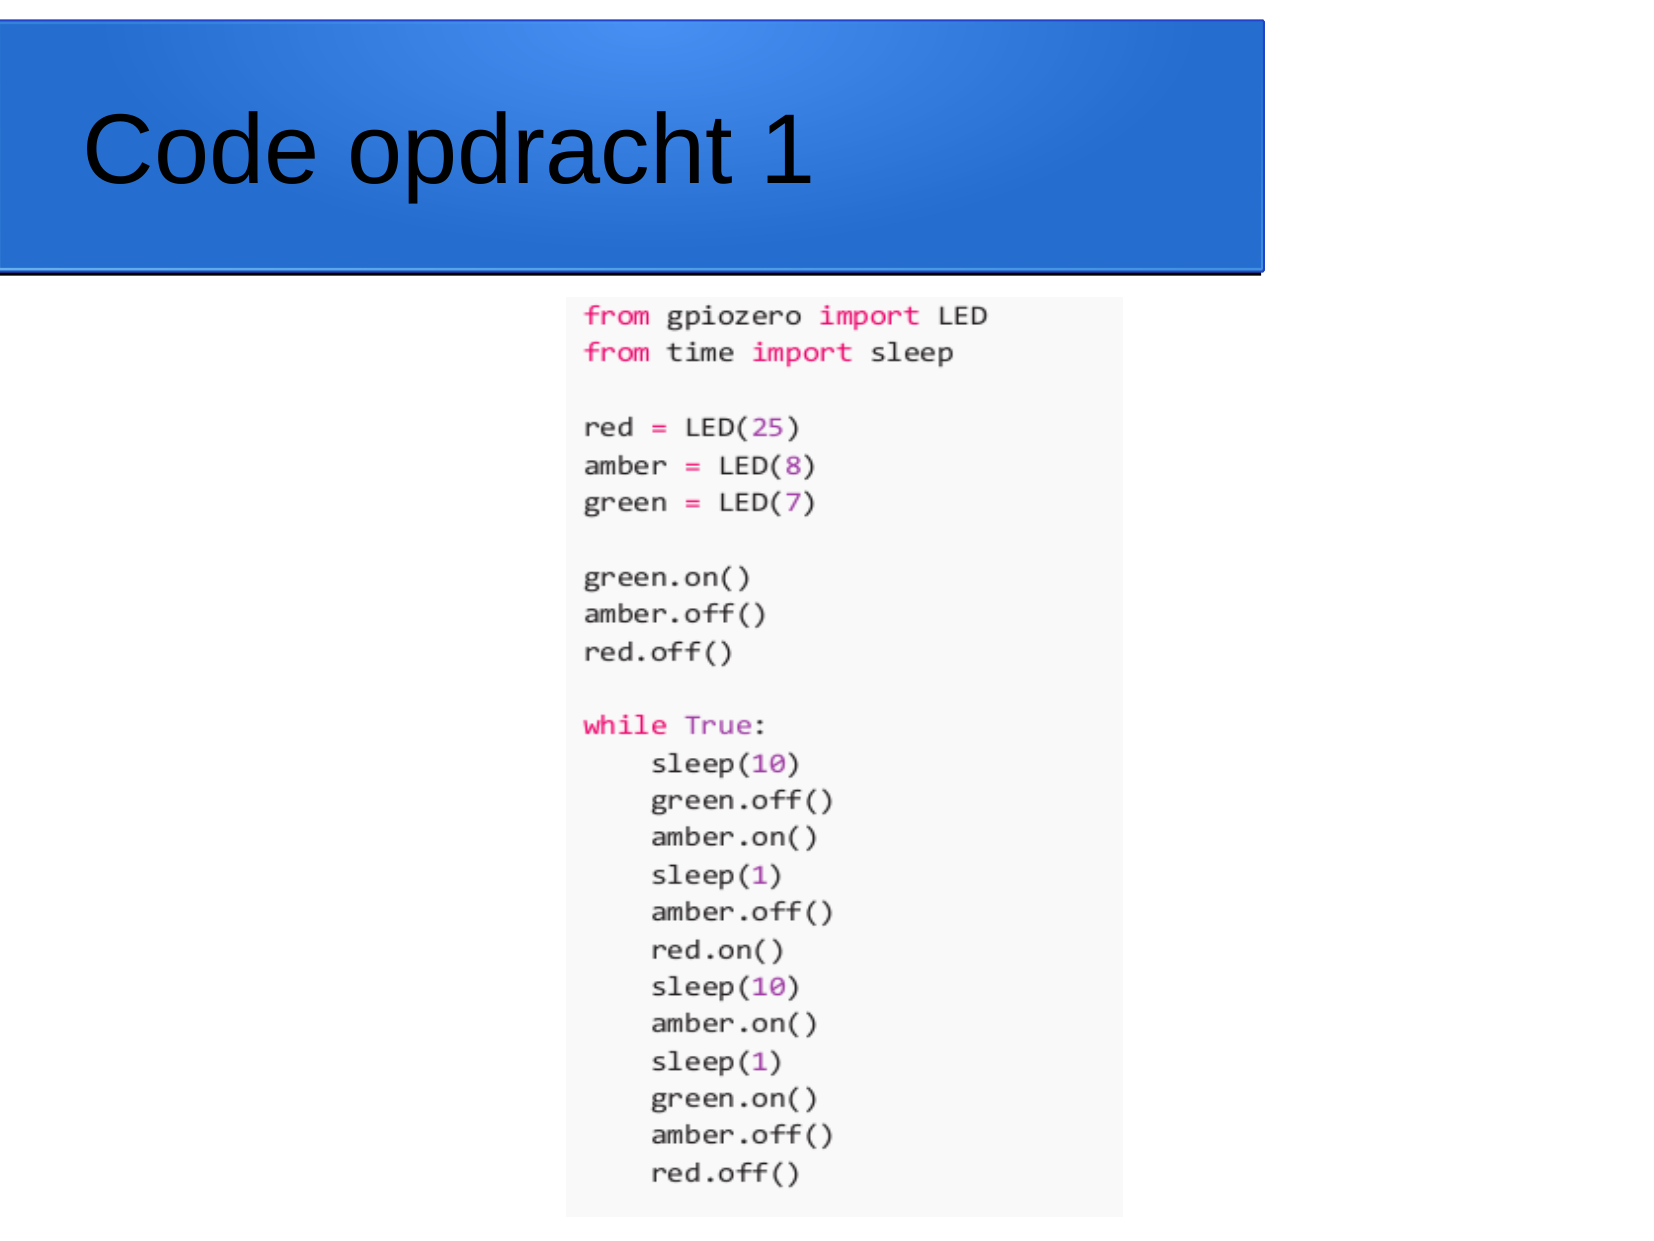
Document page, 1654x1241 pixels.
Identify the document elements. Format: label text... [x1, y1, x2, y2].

title Code opdracht 1 [82, 47, 1235, 252]
picture [566, 297, 1123, 1217]
